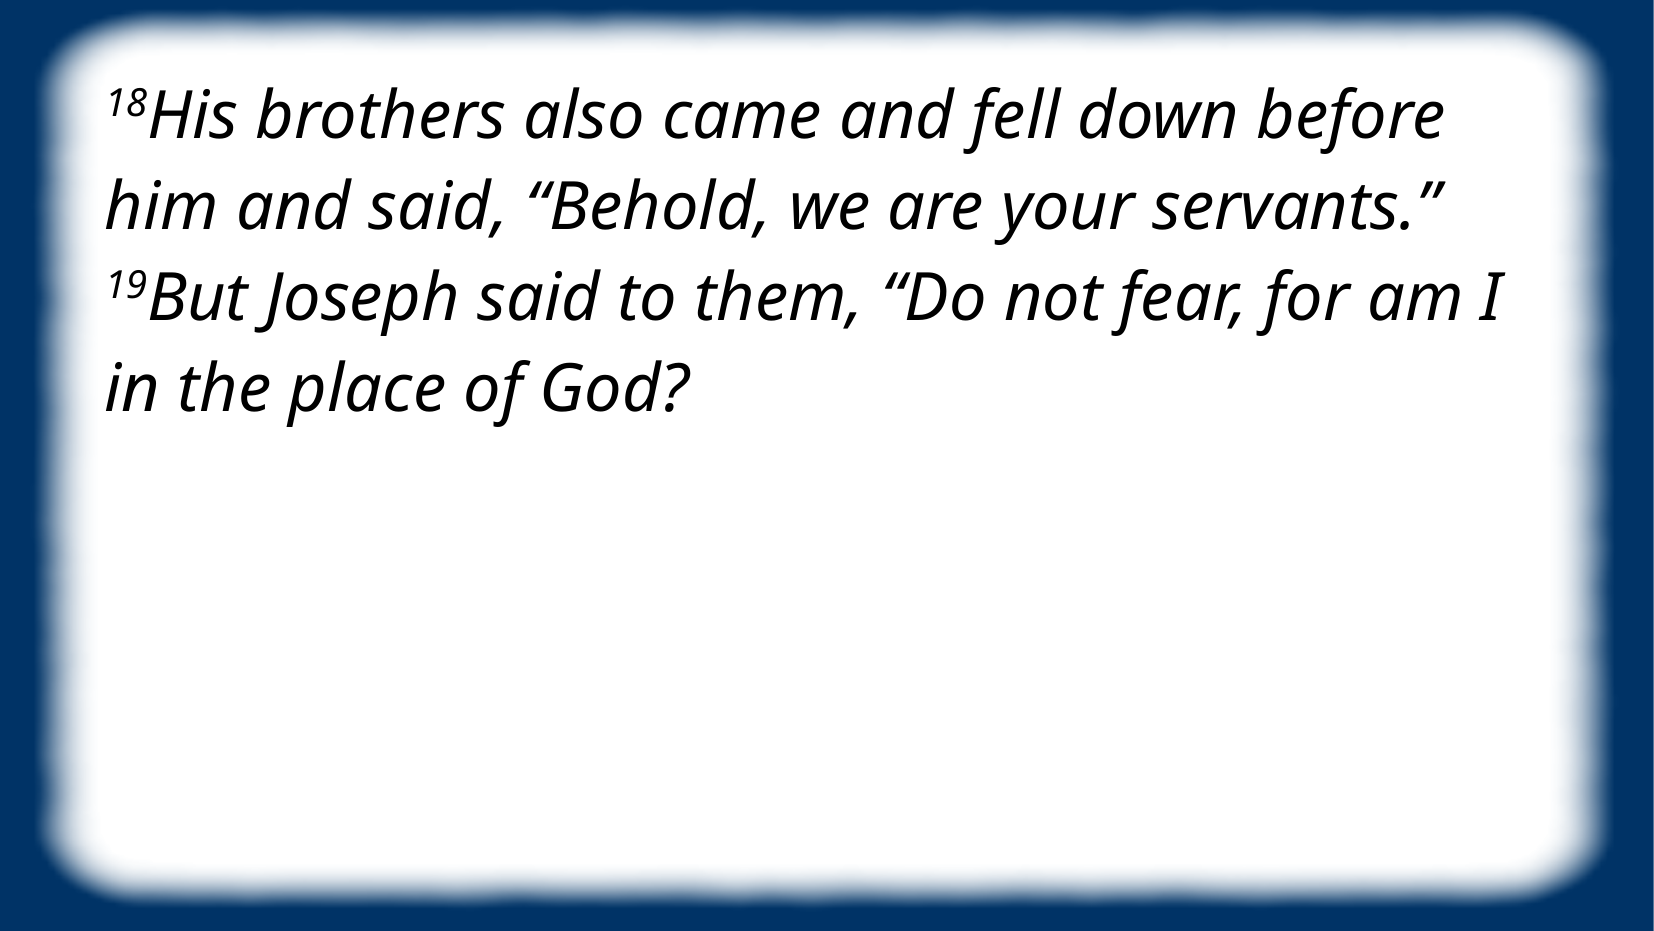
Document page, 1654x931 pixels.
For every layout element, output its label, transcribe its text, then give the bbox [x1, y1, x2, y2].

text_box 18His brothers also came and fell down before him and said, “Behold, we are your servants.” 19But Joseph said to them, “Do not fear, for am I in the place of God? [90, 60, 1546, 430]
picture [0, 0, 1654, 931]
